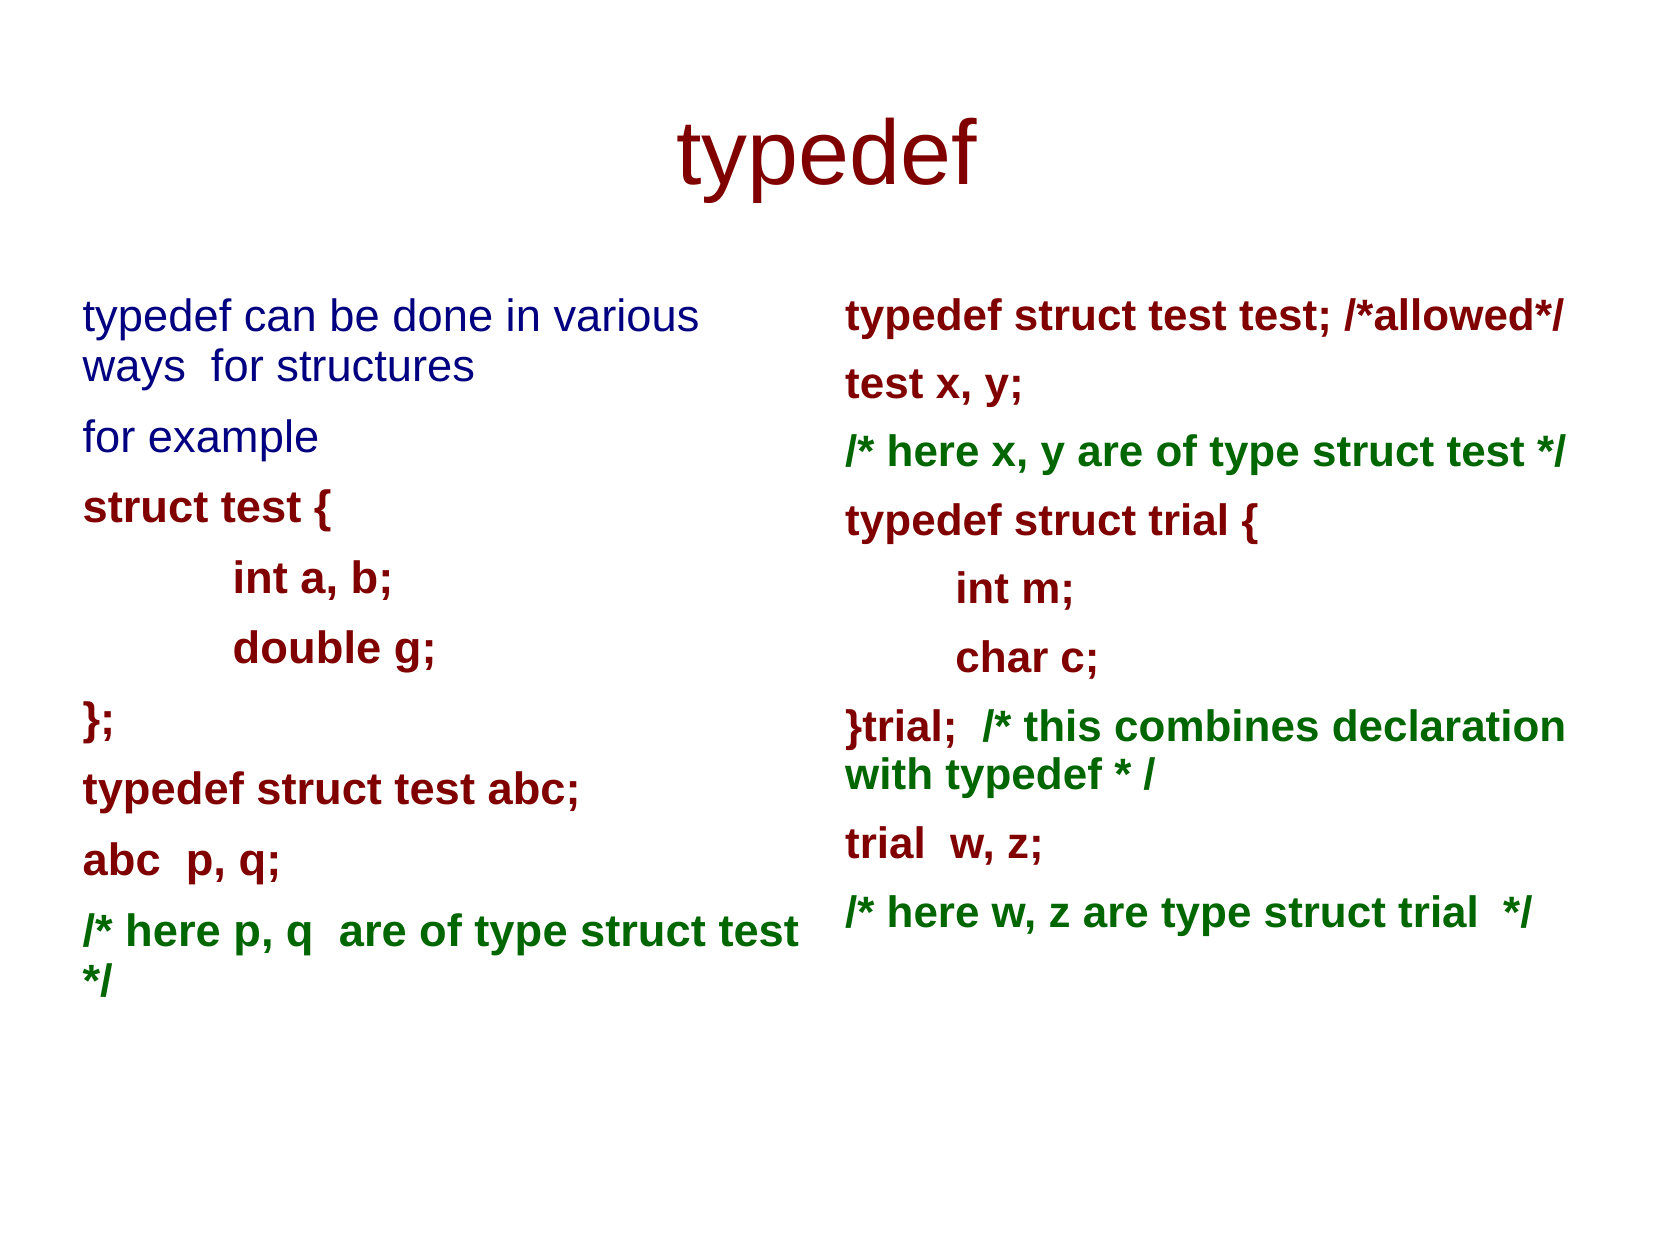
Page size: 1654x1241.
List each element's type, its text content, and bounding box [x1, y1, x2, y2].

list typedef can be done in various ways for structures for example struct test { int a, b; double g; }; typedef struct test abc; abc p, q; /* here p, q are of type struct test */ [82, 290, 809, 1010]
list typedef struct test test; /*allowed*/ test x, y; /* here x, y are of type struct test */ typedef struct trial { int m; char c; }trial; /* this combines declaration with typedef * / trial w, z; /* here w, z are type struct trial */ [845, 290, 1572, 1010]
title typedef [82, 49, 1571, 257]
